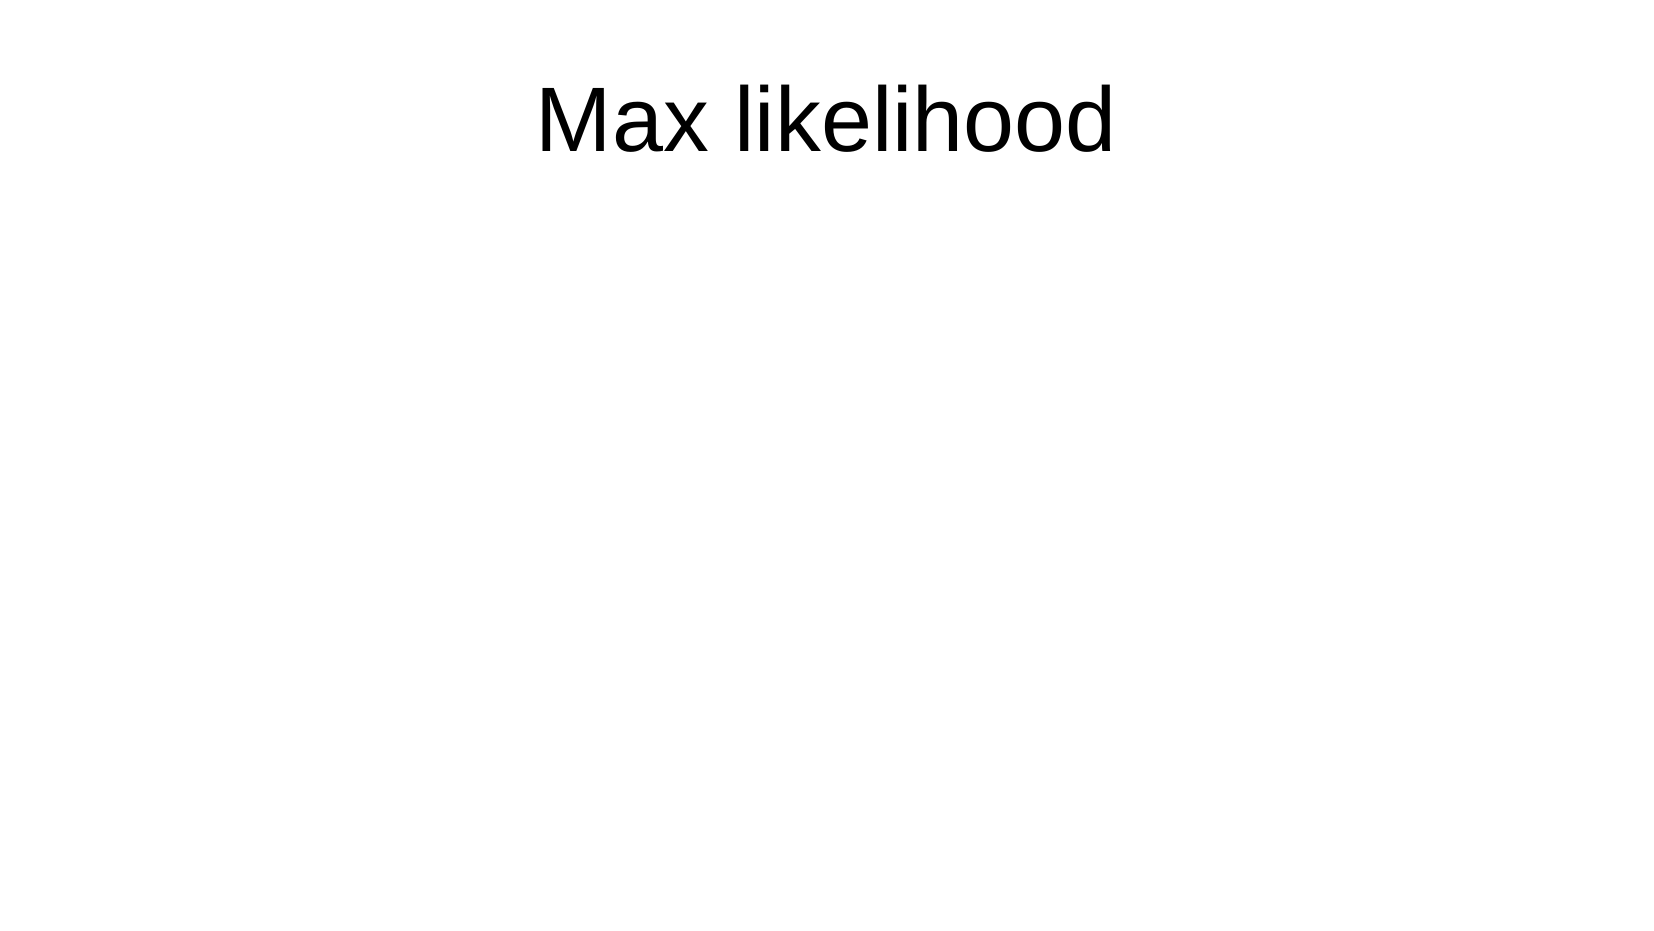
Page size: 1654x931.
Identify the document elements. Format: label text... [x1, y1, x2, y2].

title Max likelihood [82, 37, 1571, 193]
